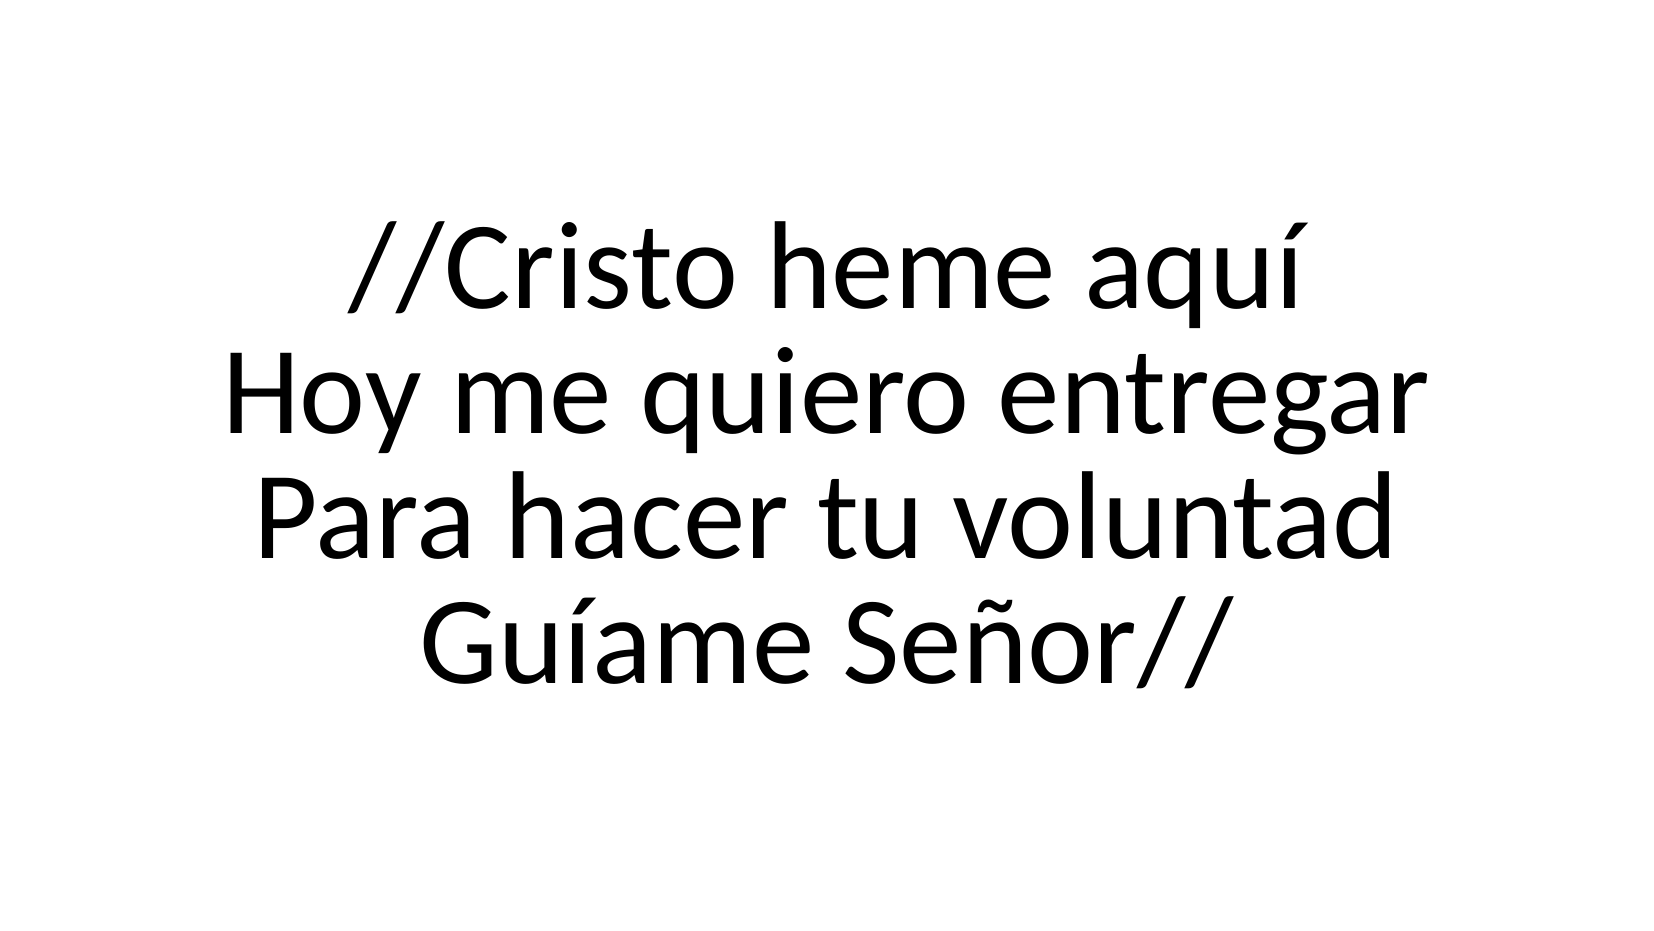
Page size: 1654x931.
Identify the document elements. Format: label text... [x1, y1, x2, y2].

title //Cristo heme aquí Hoy me quiero entregar Para hacer tu voluntad Guíame Señor// [0, 0, 1654, 931]
